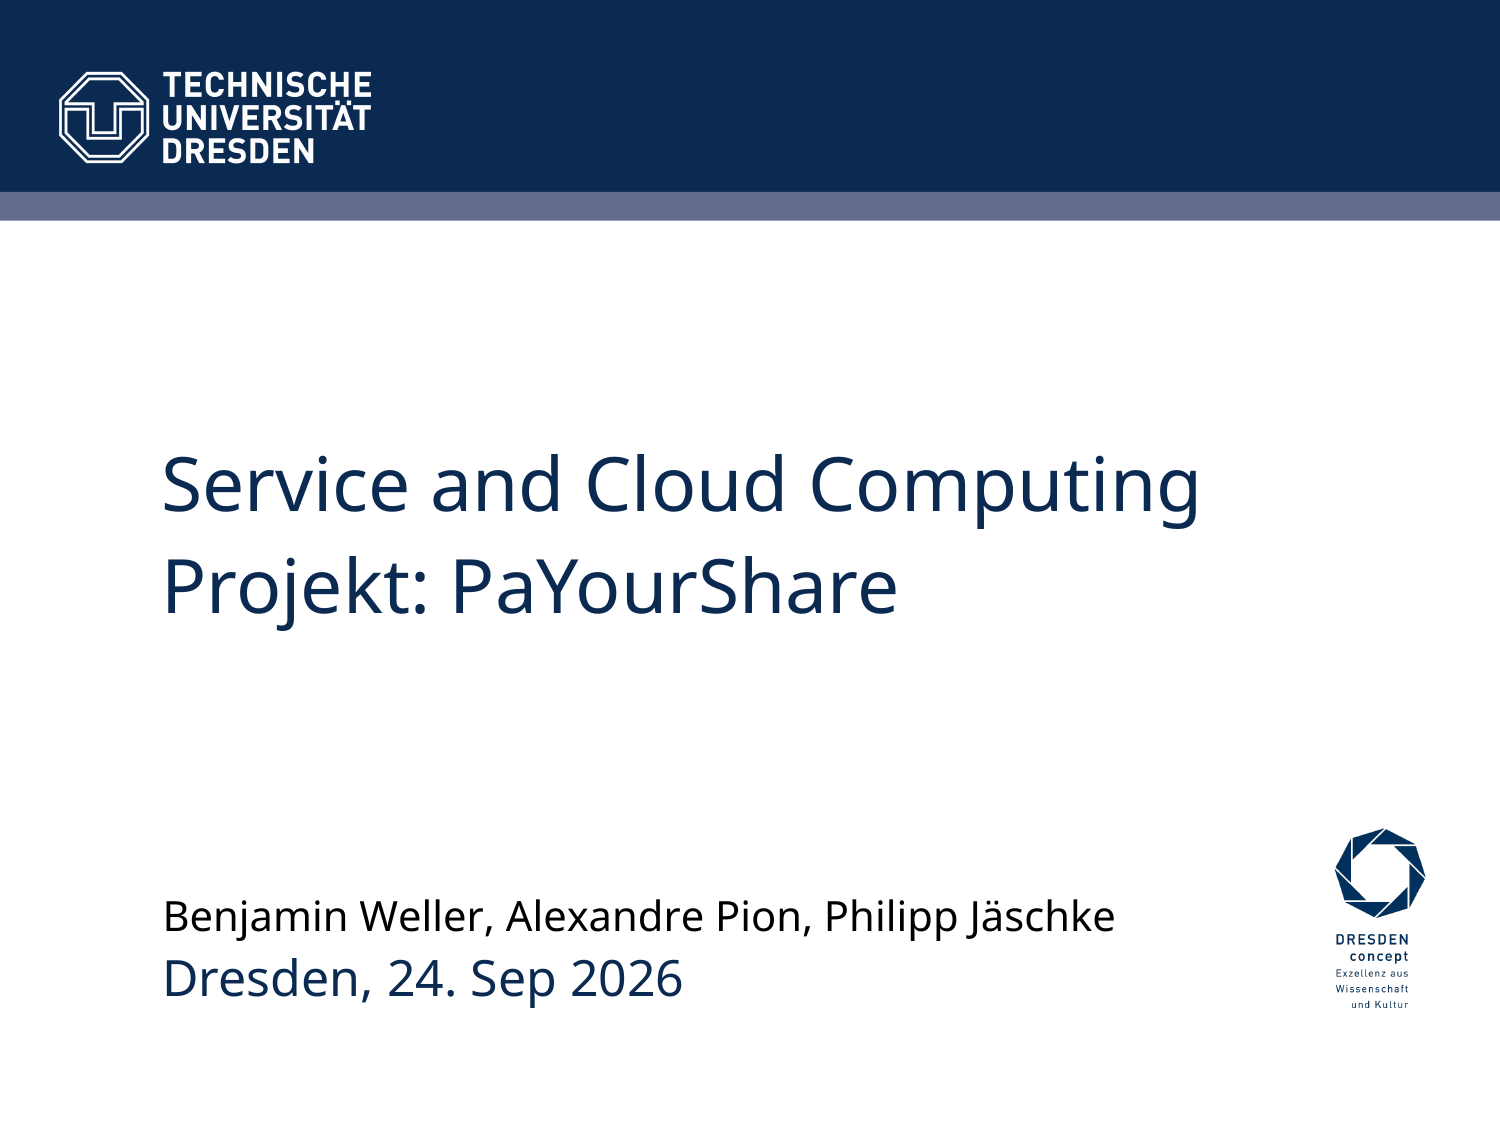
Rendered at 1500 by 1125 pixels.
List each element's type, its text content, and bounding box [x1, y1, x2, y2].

subtitle Dresden, 15. Dez 2015 [162, 924, 1388, 1038]
title Service and Cloud Computing Projekt: PaYourShare [161, 442, 1393, 633]
picture [58, 71, 371, 164]
text_box Benjamin Weller, Alexandre Pion, Philipp Jäschke [147, 879, 1202, 945]
picture [1328, 822, 1430, 1016]
